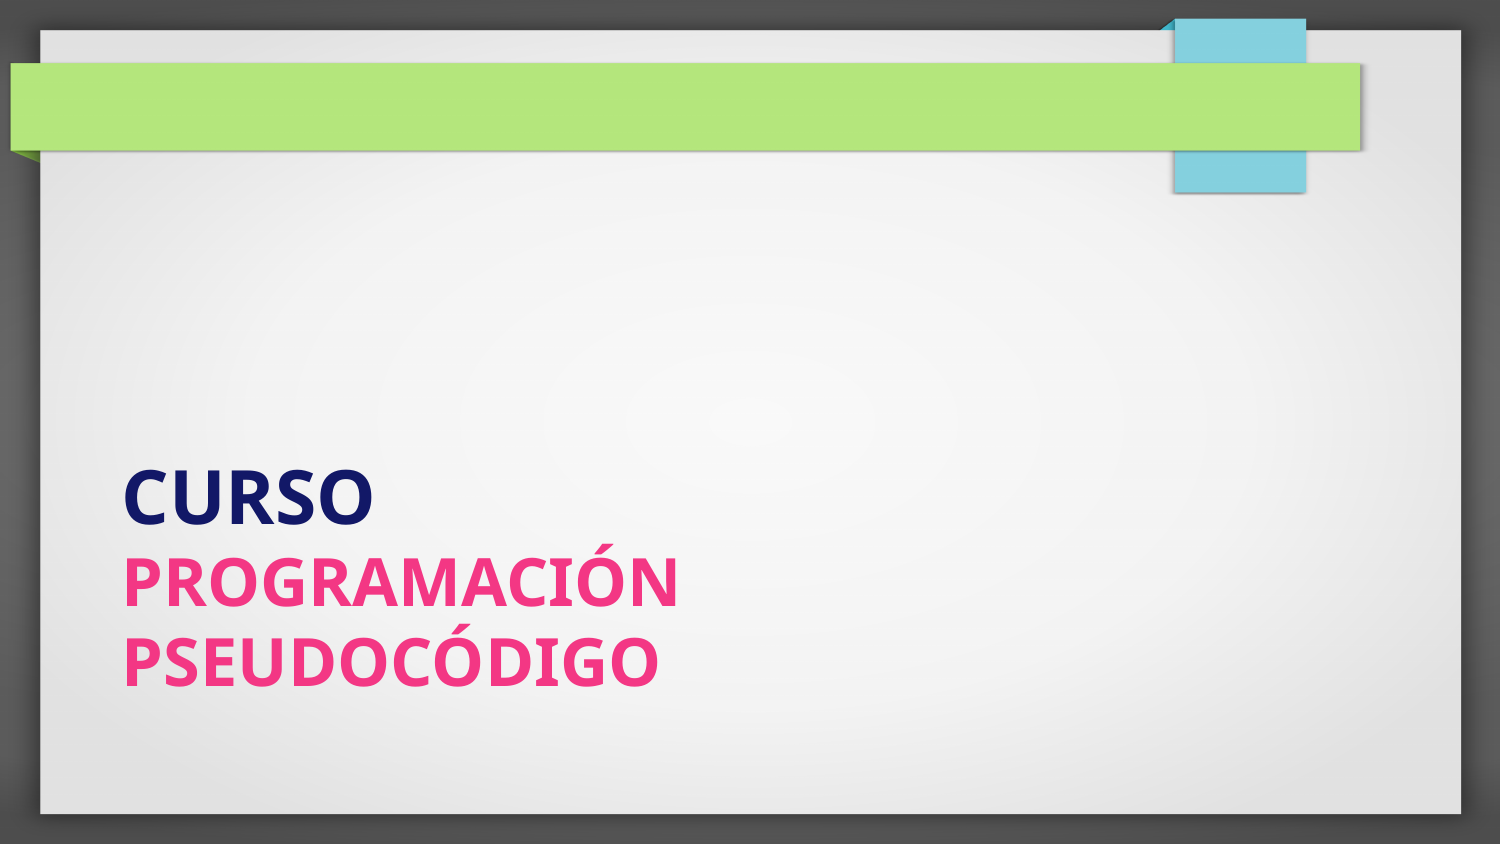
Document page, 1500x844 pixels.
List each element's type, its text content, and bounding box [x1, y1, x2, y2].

title CURSO PROGRAMACIÓN PSEUDOCÓDIGO [106, 520, 801, 715]
picture [0, 0, 1500, 844]
